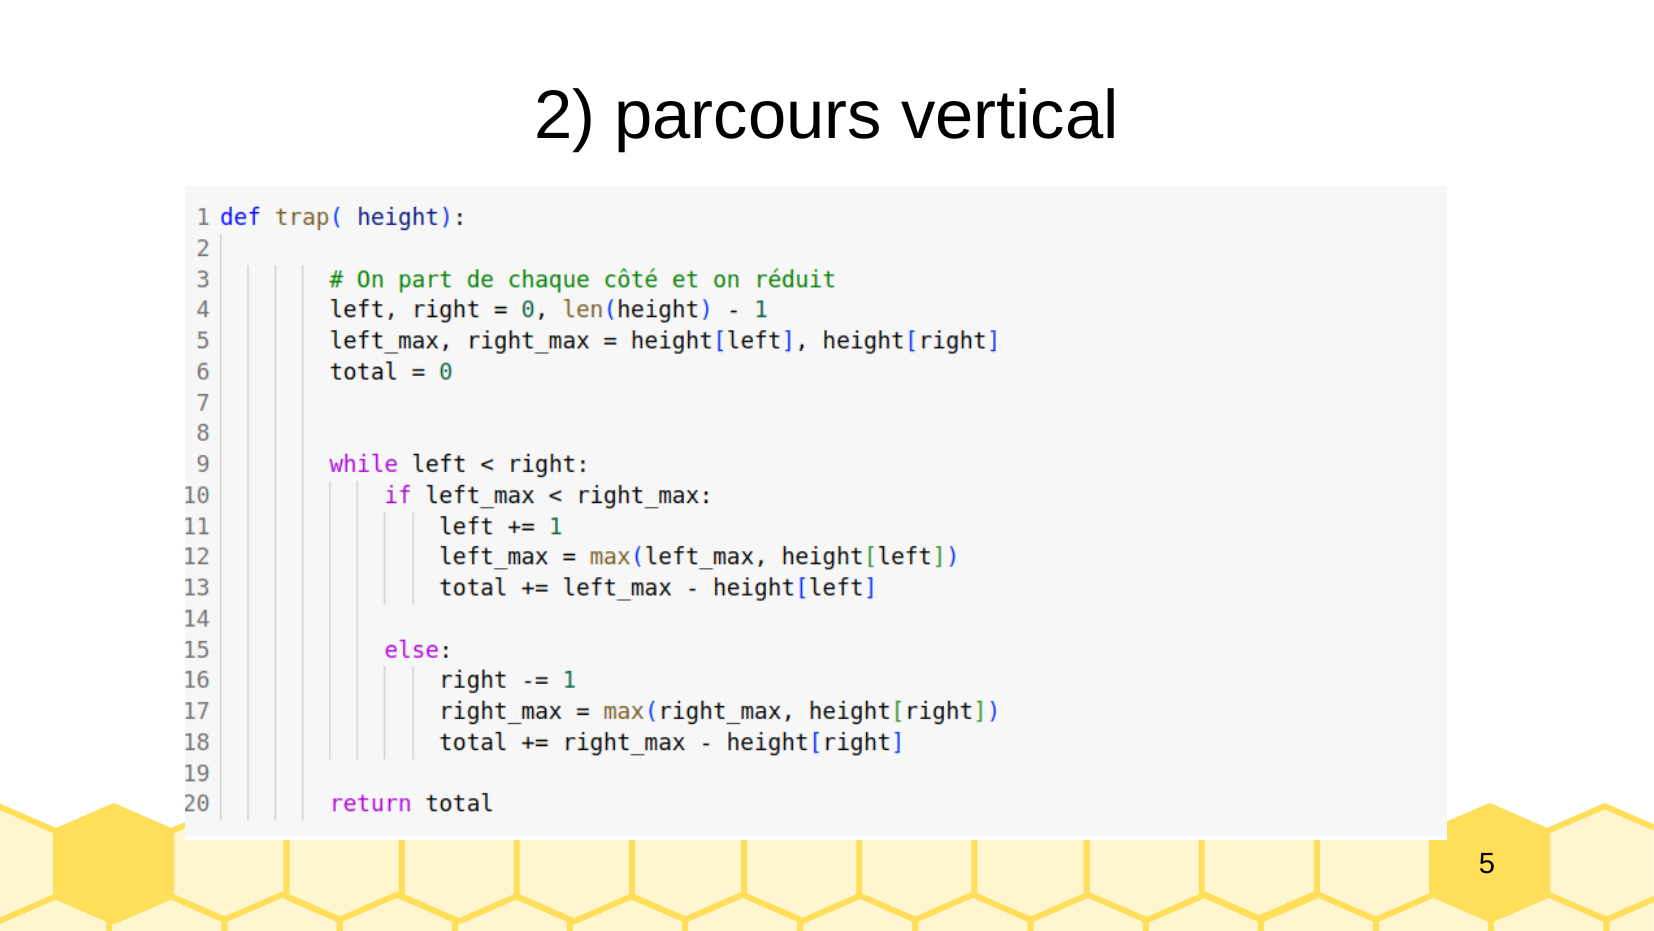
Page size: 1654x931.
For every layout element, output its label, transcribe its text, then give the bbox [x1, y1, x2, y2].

picture [185, 177, 1447, 840]
title 2) parcours vertical [82, 37, 1571, 193]
